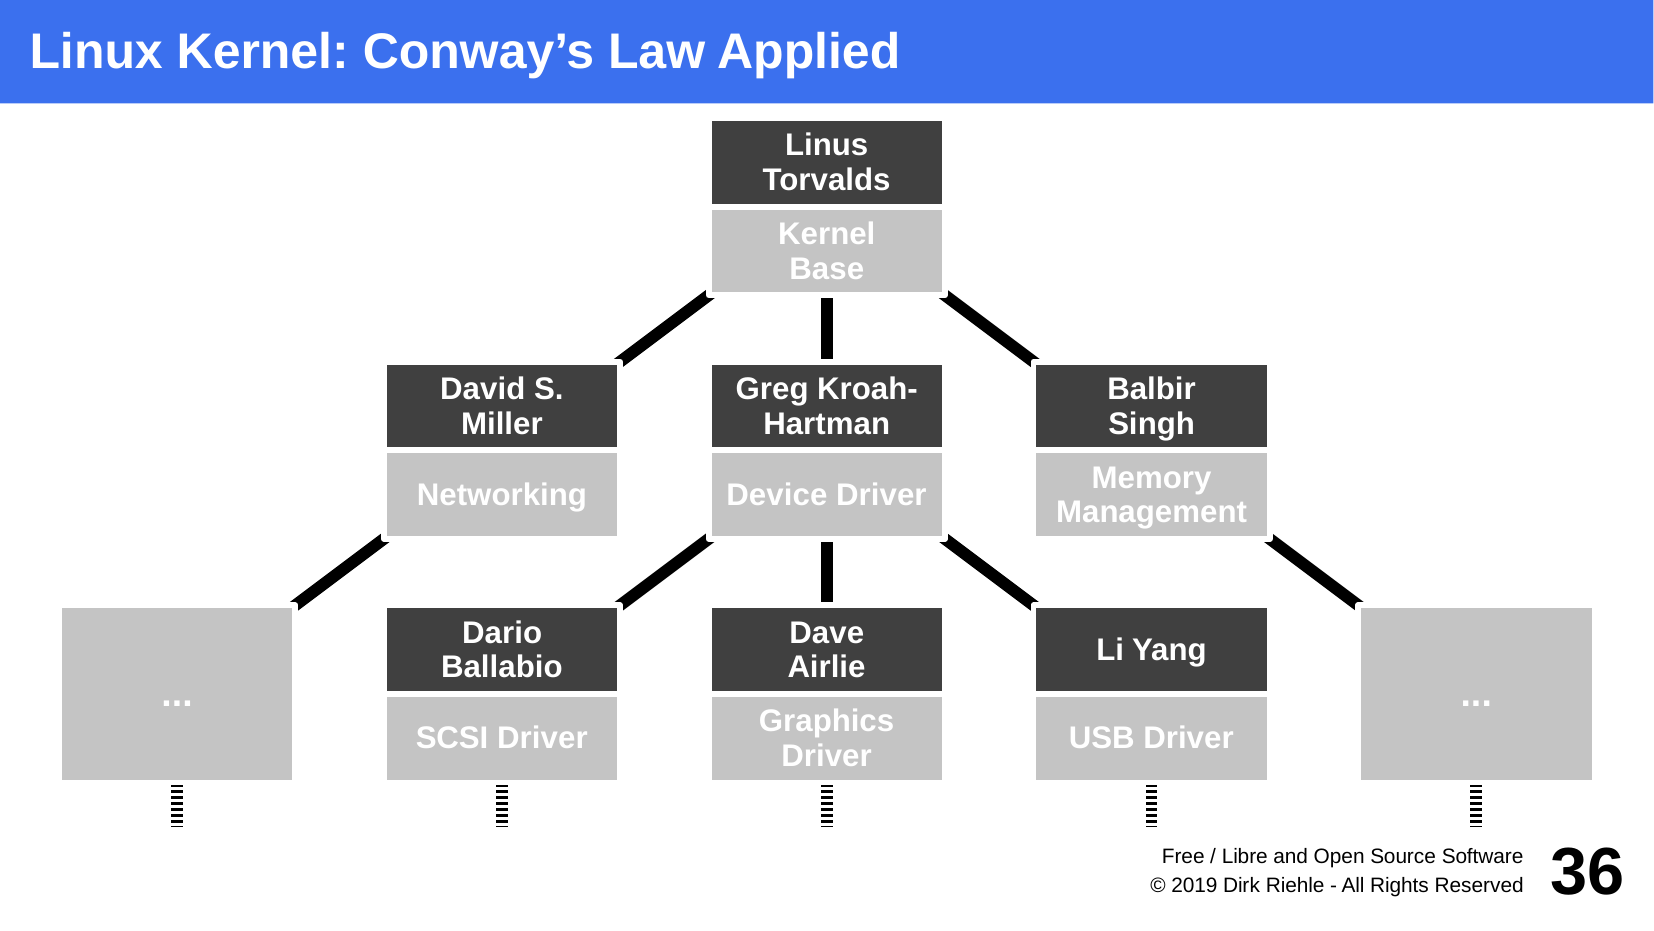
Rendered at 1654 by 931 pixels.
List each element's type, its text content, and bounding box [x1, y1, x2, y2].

text_box Kernel Base [708, 210, 945, 296]
text_box Balbir Singh [1033, 361, 1270, 451]
text_box Linus Torvalds [708, 118, 945, 207]
text_box Memory Management [1033, 453, 1270, 539]
text_box Li Yang [1033, 605, 1270, 694]
text_box ... [1358, 605, 1595, 783]
text_box Device Driver [708, 453, 945, 539]
text_box SCSI Driver [383, 697, 621, 783]
text_box USB Driver [1033, 697, 1270, 783]
text_box ... [59, 605, 296, 783]
text_box David S. Miller [383, 361, 621, 451]
text_box Networking [383, 453, 621, 539]
text_box Dario Ballabio [383, 605, 621, 694]
text_box Greg Kroah- Hartman [708, 361, 945, 451]
text_box Graphics Driver [708, 697, 945, 783]
text_box Dave Airlie [708, 605, 945, 694]
title Linux Kernel: Conway’s Law Applied [0, 0, 1654, 104]
